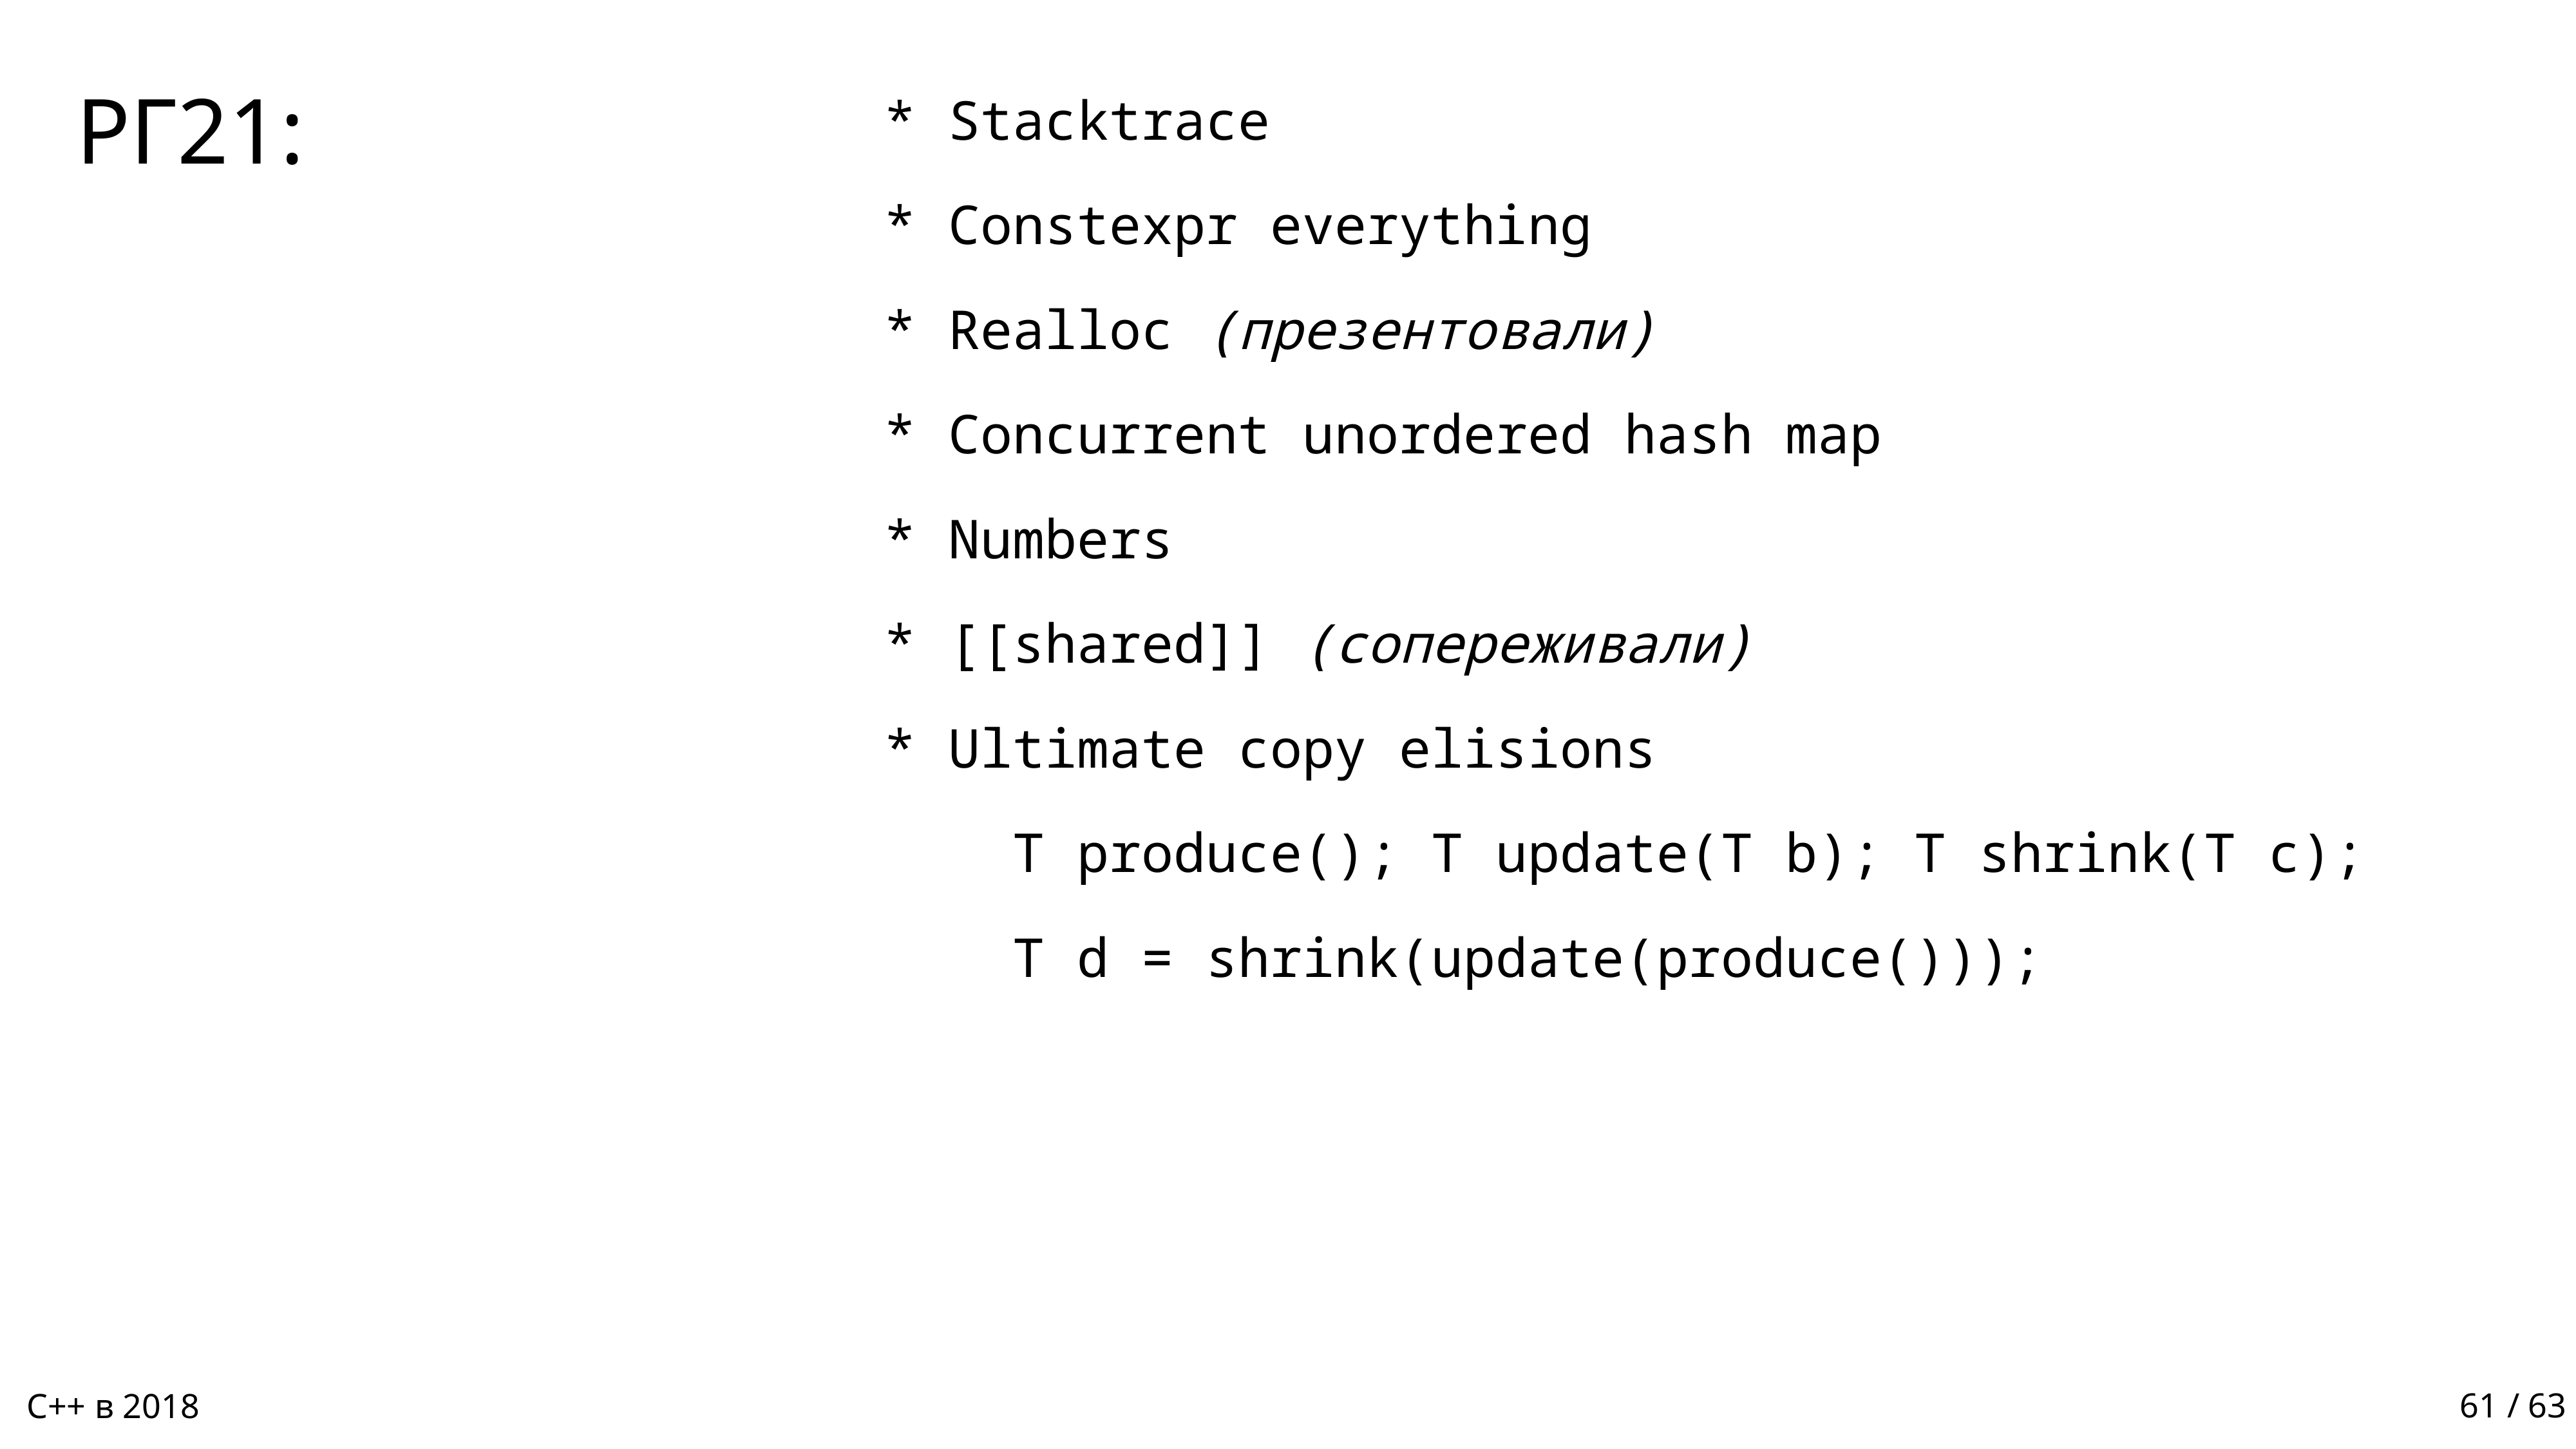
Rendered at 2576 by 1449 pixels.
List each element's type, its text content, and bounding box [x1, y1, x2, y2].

list * Stacktrace * Constexpr everything * Realloc (презентовали) * Concurrent unordered hash map * Numbers * [[shared]] (сопереживали) * Ultimate copy elisions T produce(); T update(T b); T shrink(T c); T d = shrink(update(produce())); [875, 81, 2460, 1249]
title РГ21: [66, 81, 802, 486]
list C++ в 2018 [17, 1376, 1114, 1431]
list <number> / 63 [1479, 1376, 2576, 1431]
